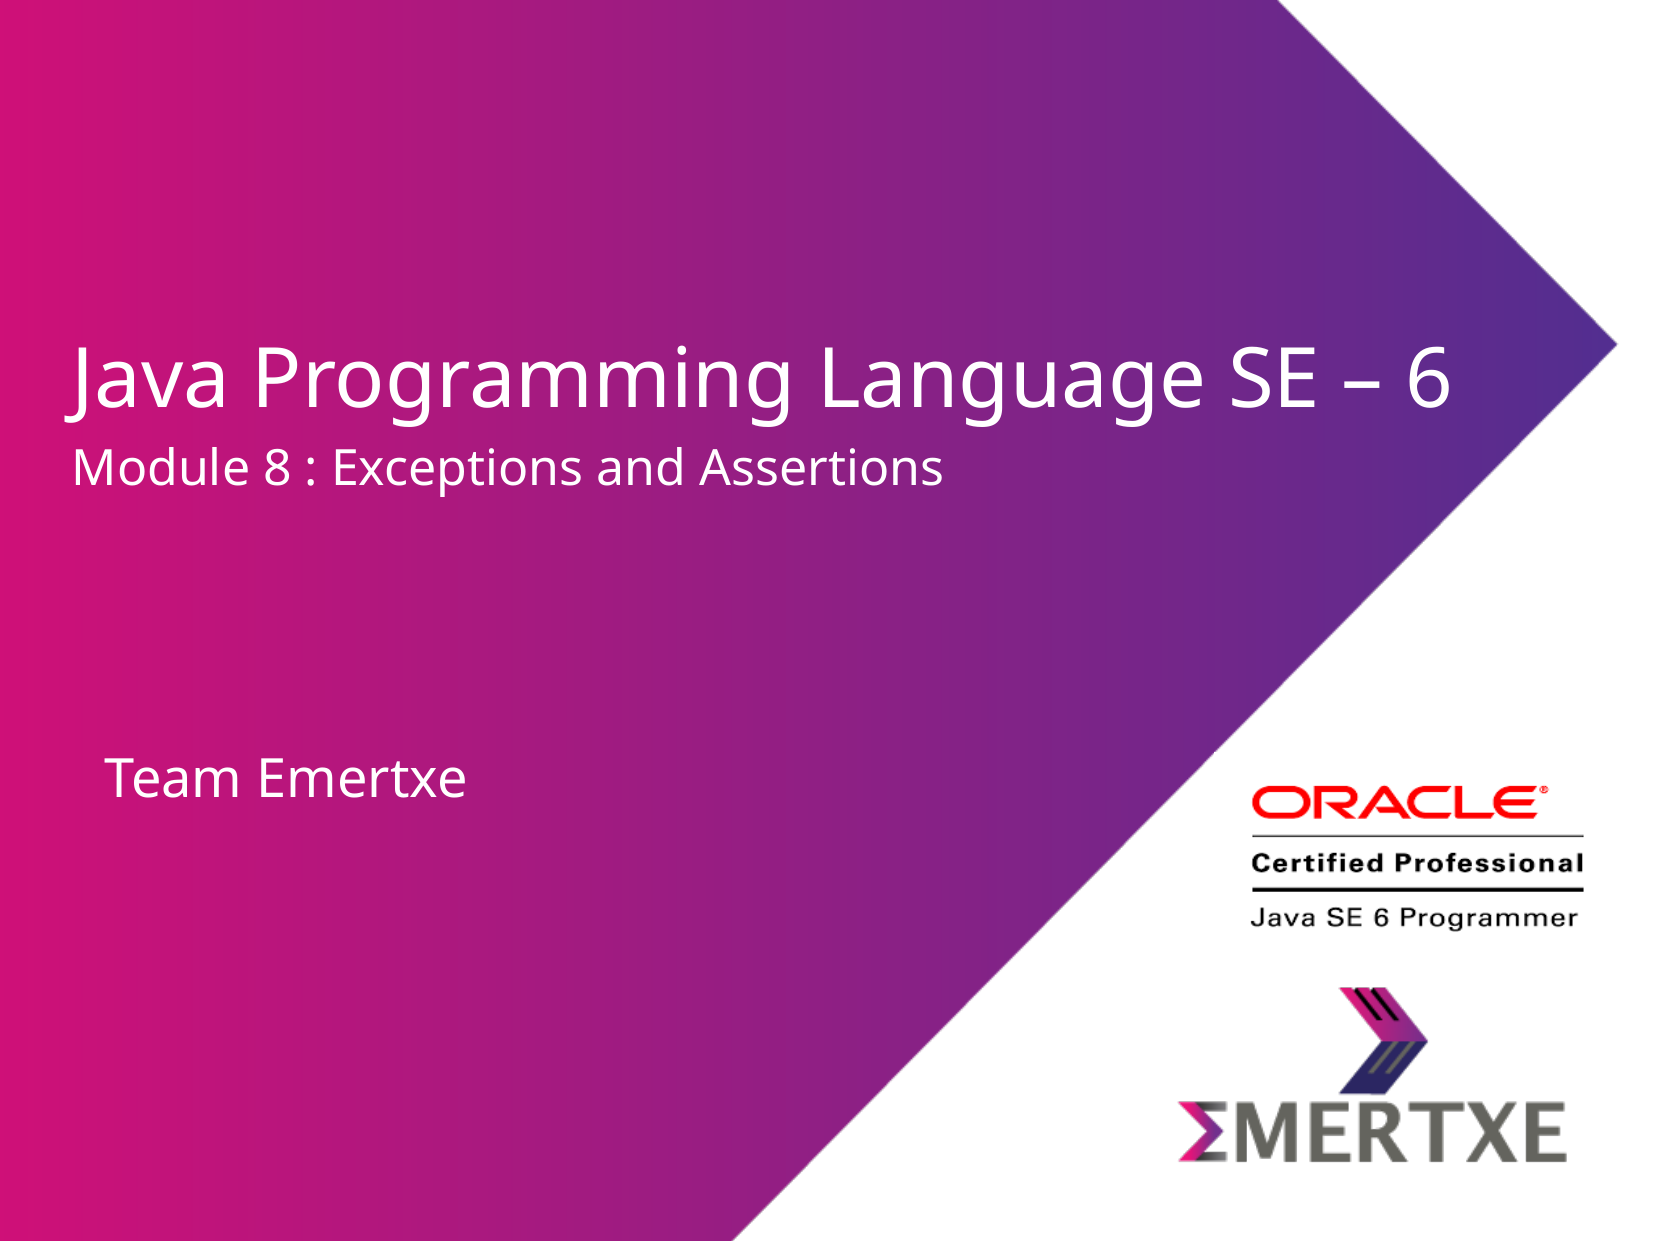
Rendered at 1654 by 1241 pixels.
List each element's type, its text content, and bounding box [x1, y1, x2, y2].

title Java Programming Language SE – 6 Module 8 : Exceptions and Assertions [71, 305, 1561, 513]
picture [0, 0, 1654, 1241]
